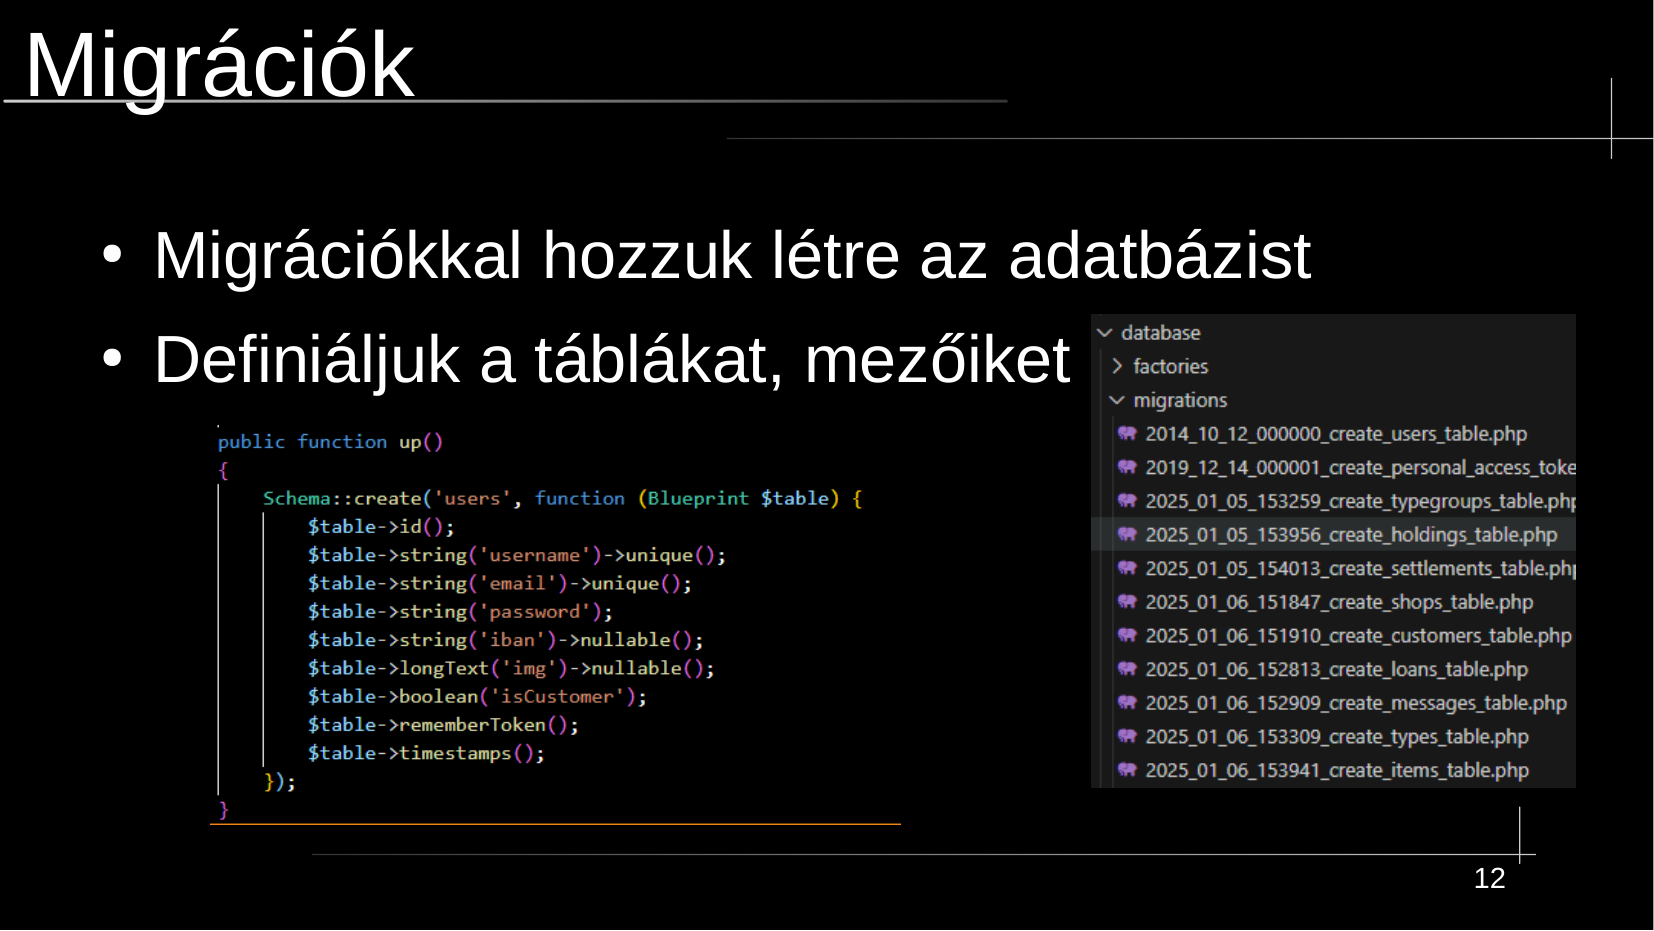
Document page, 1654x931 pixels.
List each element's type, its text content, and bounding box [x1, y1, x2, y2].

title Migrációk [23, 11, 1589, 119]
picture [210, 425, 901, 826]
picture [1091, 314, 1576, 788]
list Migrációkkal hozzuk létre az adatbázist Definiáljuk a táblákat, mezőiket [82, 217, 1571, 758]
